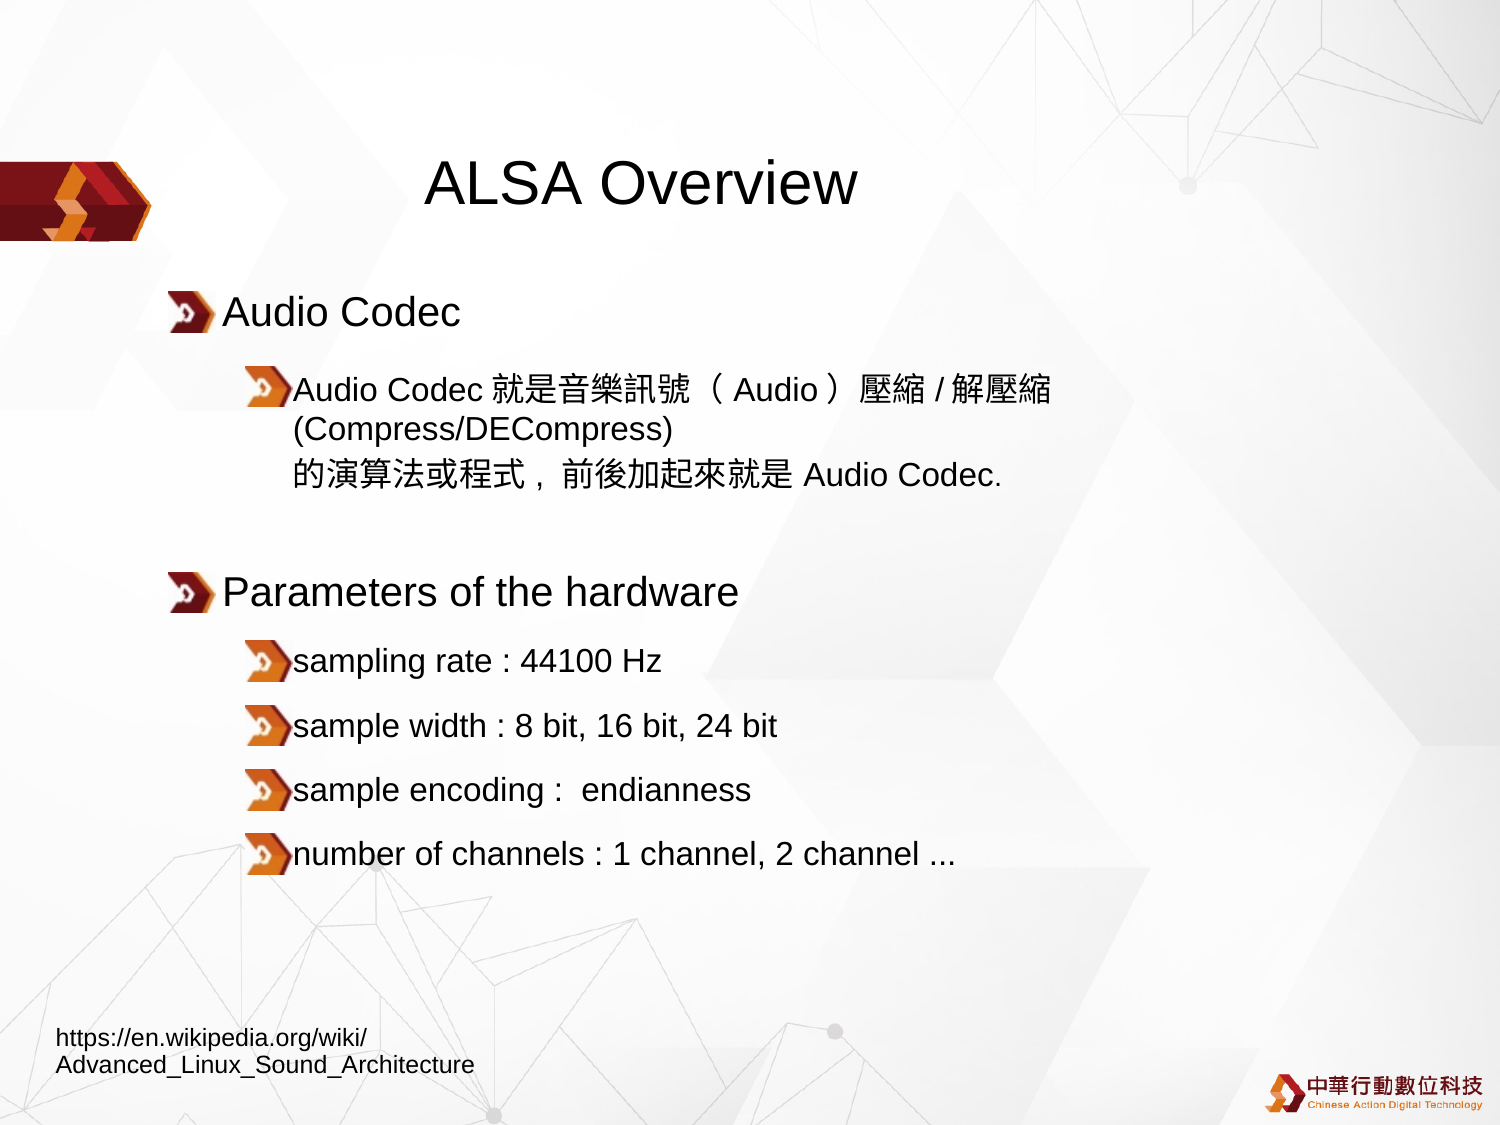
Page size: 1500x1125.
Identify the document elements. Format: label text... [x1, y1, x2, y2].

title ALSA Overview [424, 107, 1048, 260]
text_box https://en.wikipedia.org/wiki/Advanced_Linux_Sound_Architecture [40, 1015, 762, 1087]
picture [0, 0, 1500, 1125]
list Audio Codec Audio Codec就是音樂訊號（Audio）壓縮/解壓縮(Compress/DECompress) 的演算法或程式, 前後加起來就是Audio Codec. Parameters of the hardware sampling rate : 44100 Hz sample width : 8 bit, 16 bit, 24 bit sample encoding : endianness number of channels : 1 channel, 2 channel ... [151, 288, 1241, 942]
